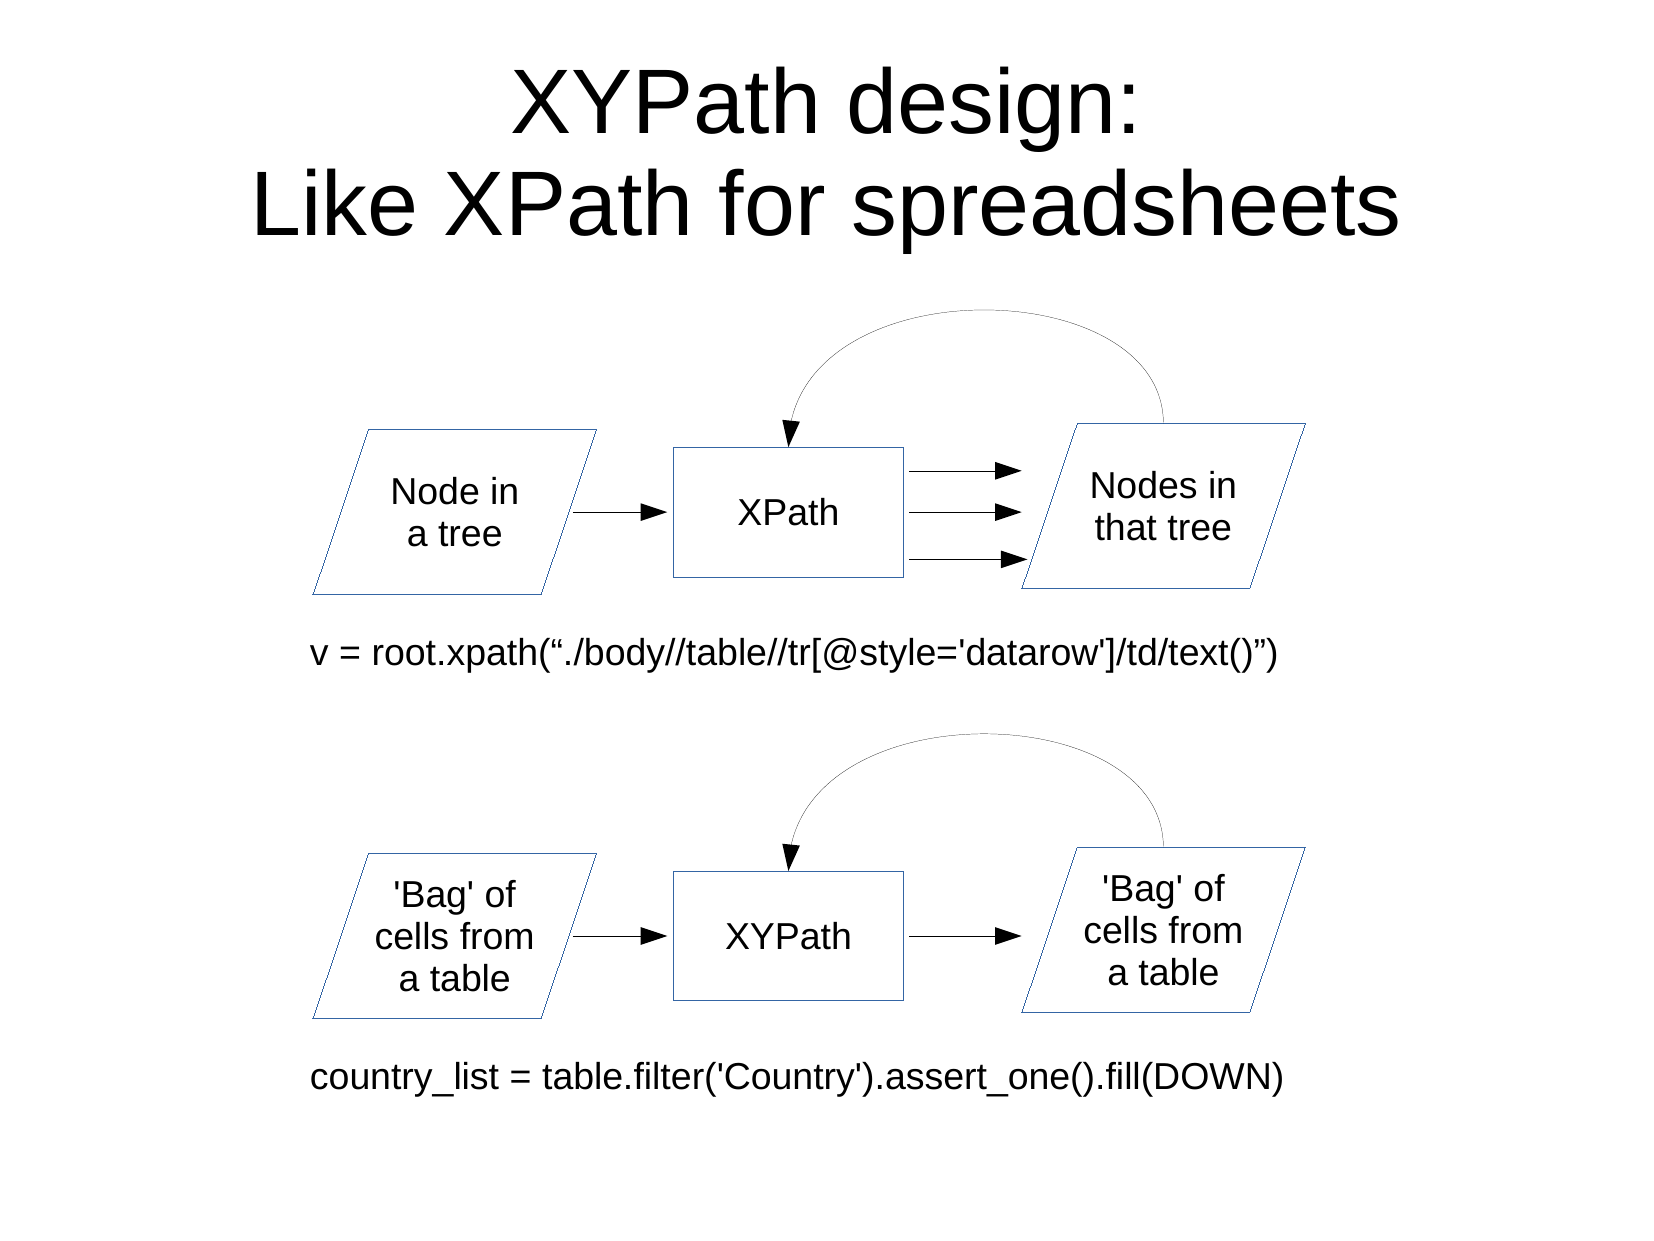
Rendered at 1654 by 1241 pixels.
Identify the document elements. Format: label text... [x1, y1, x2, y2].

text_box XYPath [673, 871, 904, 1001]
text_box Nodes in that tree [1021, 423, 1306, 589]
text_box 'Bag' of cells from a table [312, 853, 597, 1019]
text_box country_list = table.filter('Country').assert_one().fill(DOWN) [295, 1048, 1312, 1134]
text_box 'Bag' of cells from a table [1021, 847, 1306, 1013]
text_box XPath [673, 447, 904, 578]
text_box v = root.xpath(“./body//table//tr[@style='datarow']/td/text()”) [295, 624, 1312, 710]
title XYPath design: Like XPath for spreadsheets [82, 49, 1571, 257]
text_box Node in a tree [312, 429, 597, 595]
